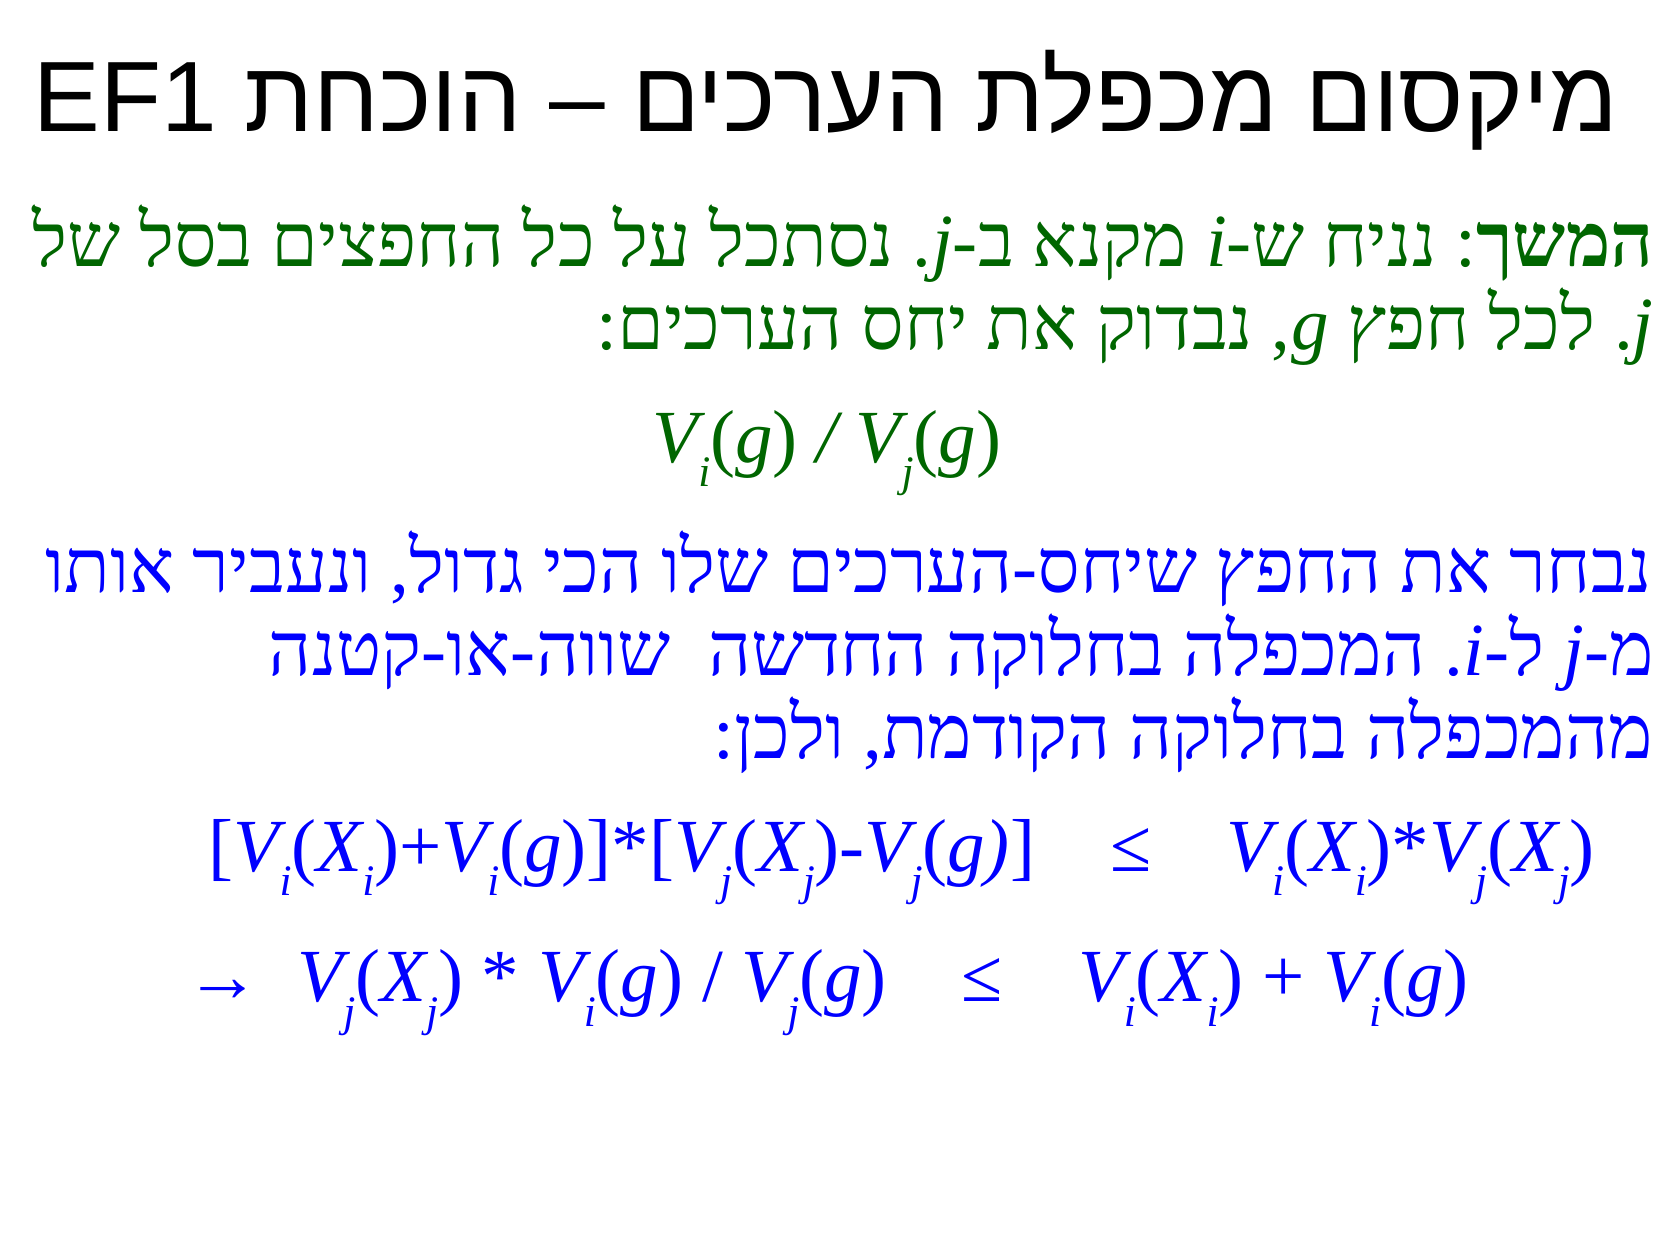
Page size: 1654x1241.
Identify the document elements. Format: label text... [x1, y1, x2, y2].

title מיקסום מכפלת הערכים – הוכחת EF1 [0, 28, 1654, 166]
list המשך: נניח ש-i מקנא ב-j. נסתכל על כל החפצים בסל של j. לכל חפץ g, נבדוק את יחס הערכים: Vi(g) / Vj(g) נבחר את החפץ שיחס-הערכים שלו הכי גדול, ונעביר אותו מ-j ל-i. המכפלה בחלוקה החדשה שווה-או-קטנה מהמכפלה בחלוקה הקודמת, ולכן: [Vi(Xi)+Vi(g)]*[Vj(Xj)-Vj(g)] ≤ Vi(Xi)*Vj(Xj) → Vj(Xj) * Vi(g) / Vj(g) ≤ Vi(Xi) + Vi(g) [0, 199, 1654, 1241]
